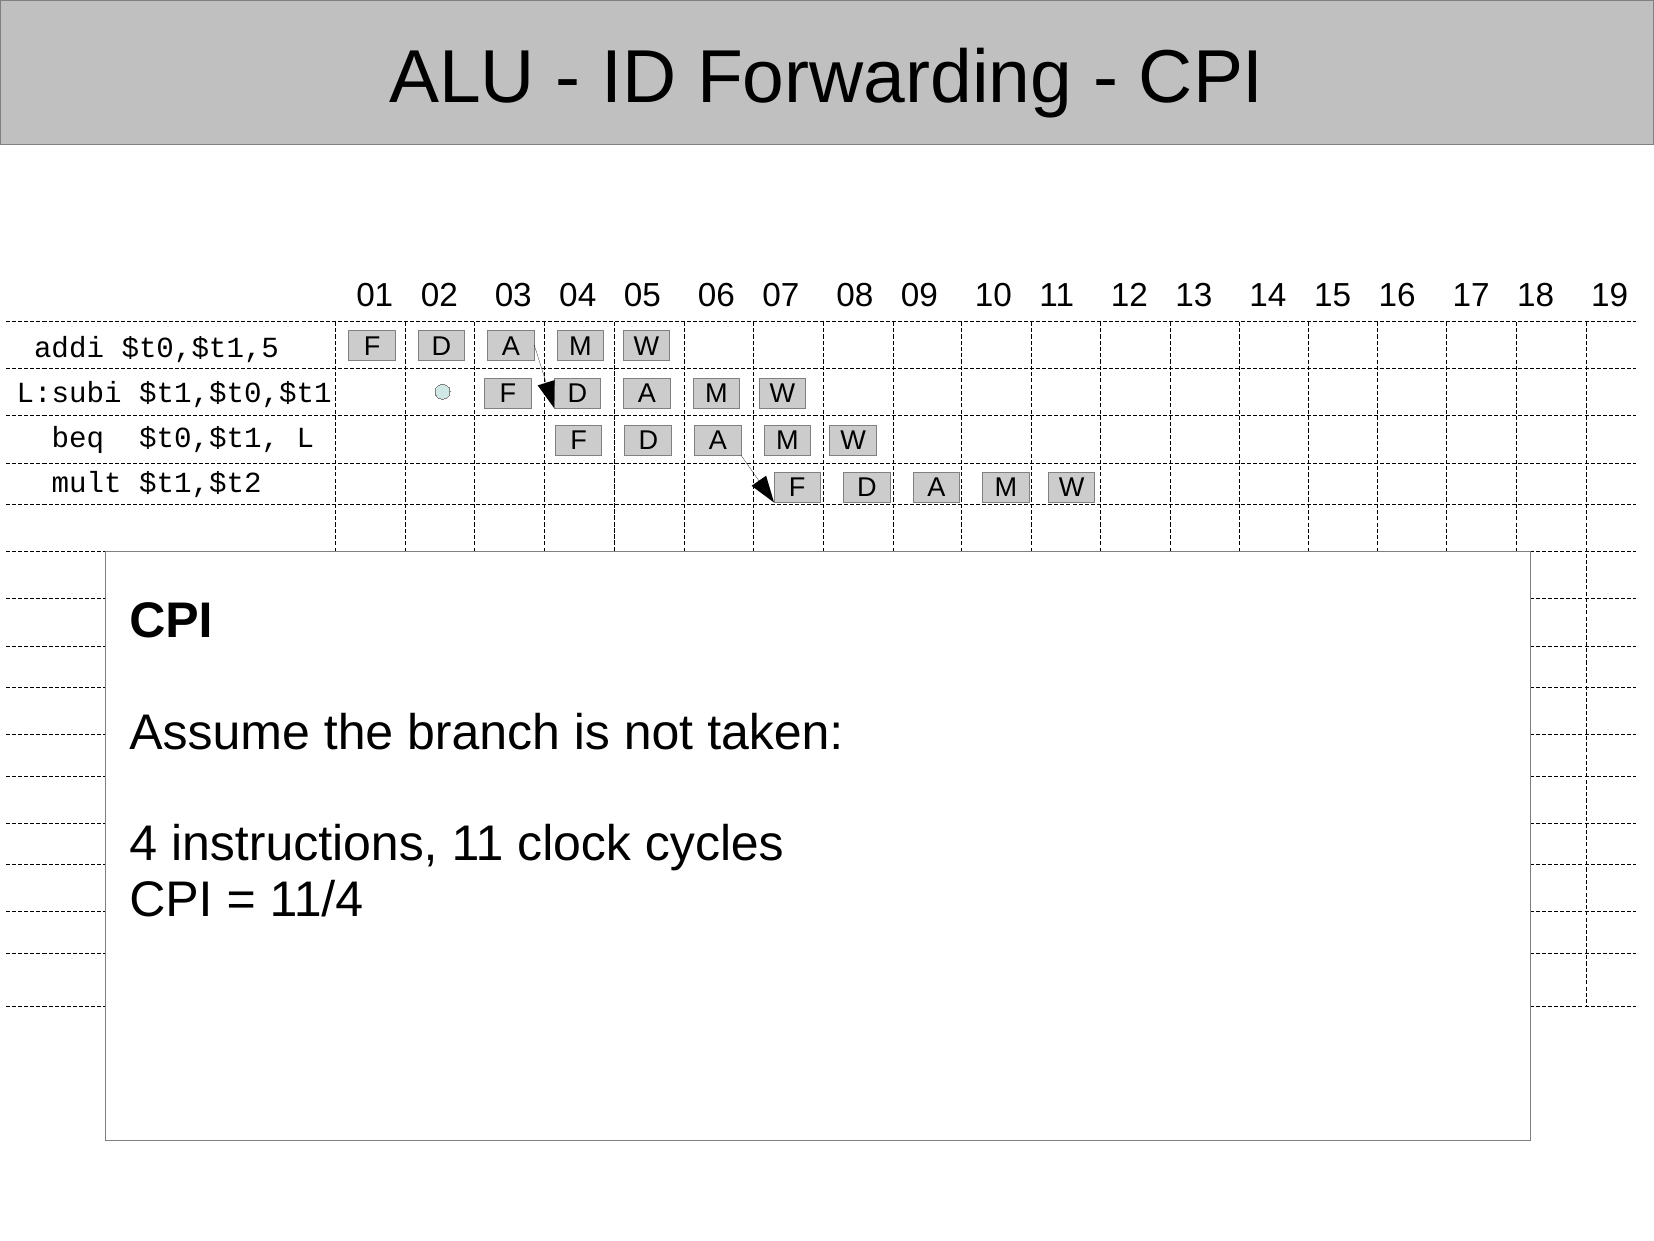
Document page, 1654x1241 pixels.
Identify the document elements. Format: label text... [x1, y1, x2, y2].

text_box CPI Assume the branch is not taken: 4 instructions, 11 clock cycles CPI = 11/4 [114, 585, 1471, 1133]
text_box M [693, 378, 740, 409]
text_box D [843, 472, 891, 503]
text_box F [555, 425, 602, 456]
title ALU - ID Forwarding - CPI [82, 25, 1571, 127]
text_box W [759, 378, 806, 409]
text_box [435, 384, 451, 400]
text_box [105, 551, 1531, 1141]
text_box D [418, 330, 465, 361]
text_box A [487, 330, 535, 361]
text_box W [829, 425, 877, 456]
text_box F [484, 378, 532, 409]
text_box W [623, 330, 670, 361]
text_box W [1048, 472, 1095, 503]
text_box D [554, 378, 601, 409]
text_box A [694, 425, 742, 456]
text_box [0, 0, 1654, 145]
text_box D [624, 425, 672, 456]
text_box A [623, 378, 671, 409]
text_box F [348, 330, 396, 361]
text_box M [764, 425, 811, 456]
text_box 01 02 03 04 05 06 07 08 09 10 11 12 13 14 15 16 17 18 19 [341, 269, 1646, 322]
text_box addi $t0,$t1,5 L:subi $t1,$t0,$t1 beq $t0,$t1, L mult $t1,$t2 [1, 325, 361, 659]
text_box A [913, 472, 960, 503]
text_box F [774, 472, 821, 503]
text_box M [557, 330, 604, 361]
text_box M [982, 472, 1030, 503]
